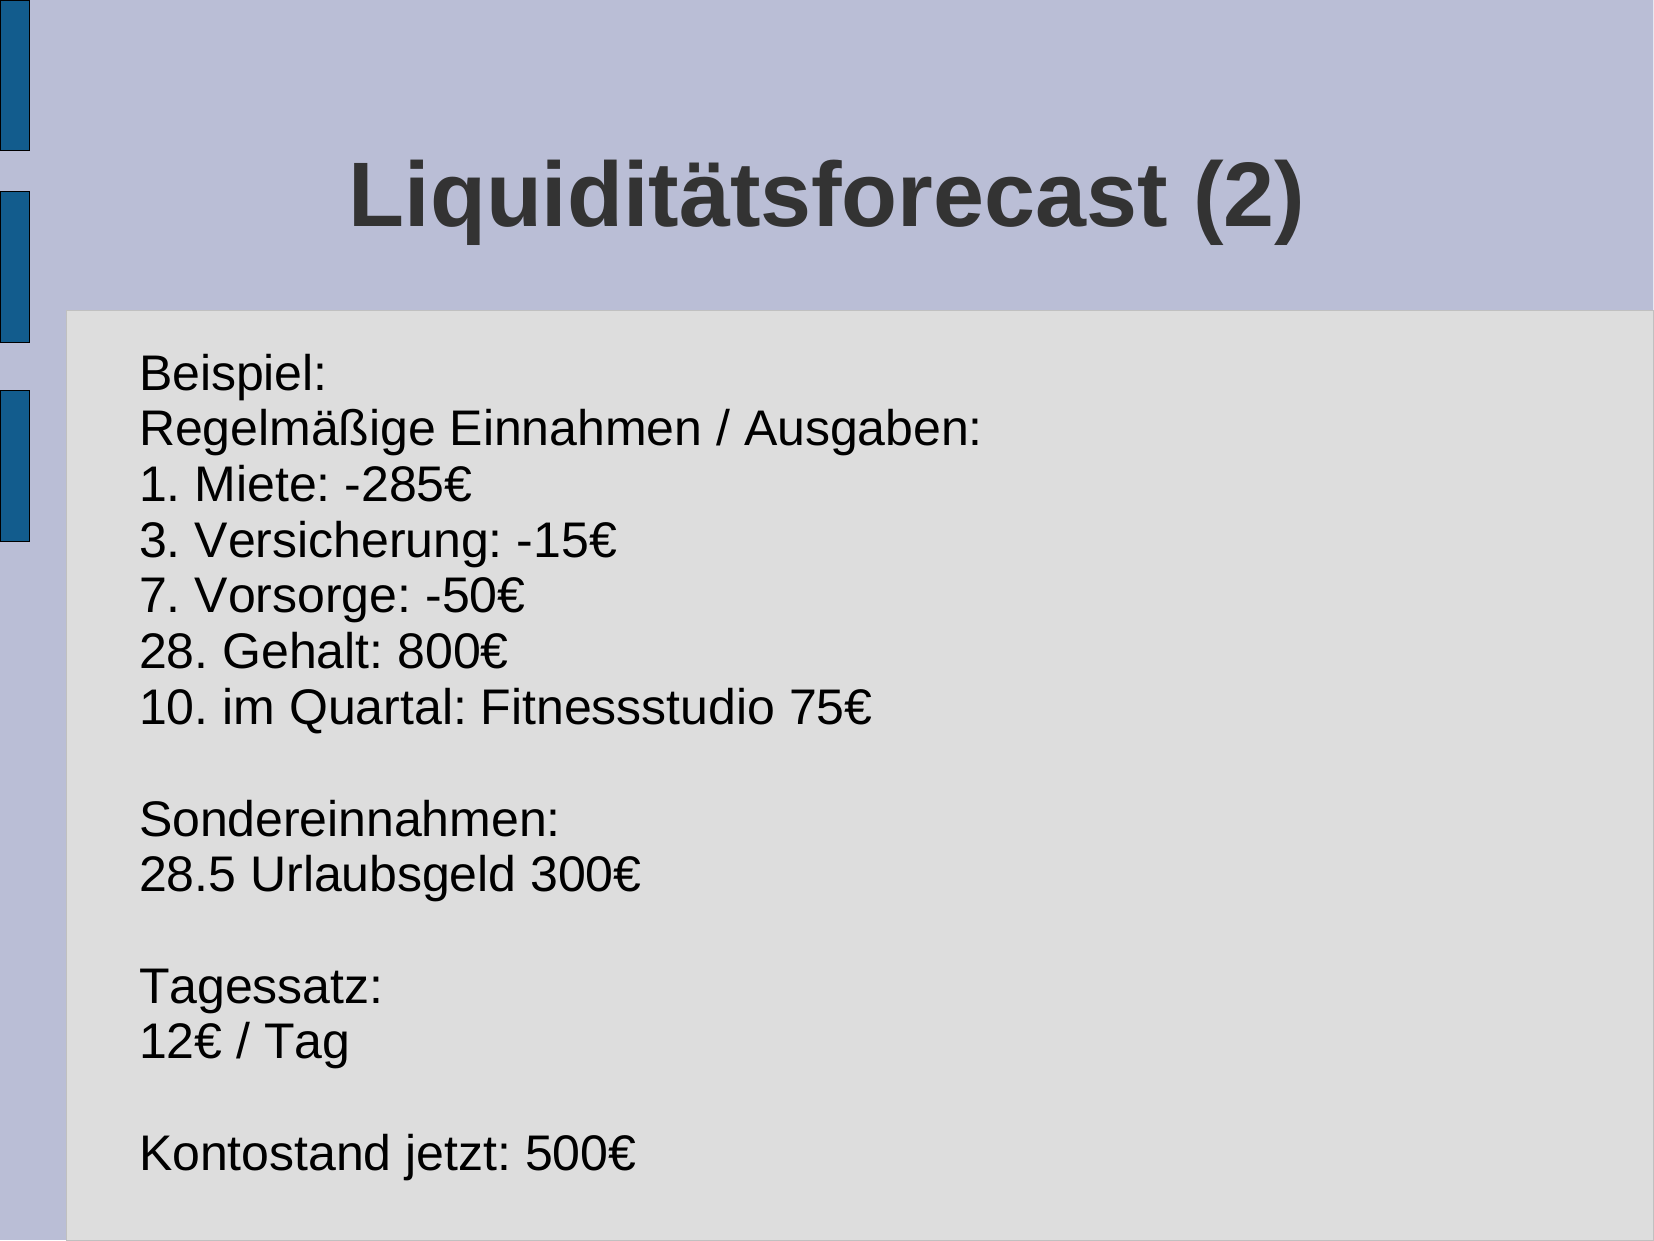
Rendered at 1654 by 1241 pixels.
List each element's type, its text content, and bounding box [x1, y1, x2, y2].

list Beispiel: Regelmäßige Einnahmen / Ausgaben: 1. Miete: -285€ 3. Versicherung: -15€ 7. Vorsorge: -50€ 28. Gehalt: 800€ 10. im Quartal: Fitnessstudio 75€ Sondereinnahmen: 28.5 Urlaubsgeld 300€ Tagessatz: 12€ / Tag Kontostand jetzt: 500€ [121, 344, 1534, 1182]
title Liquiditätsforecast (2) [121, 91, 1534, 299]
